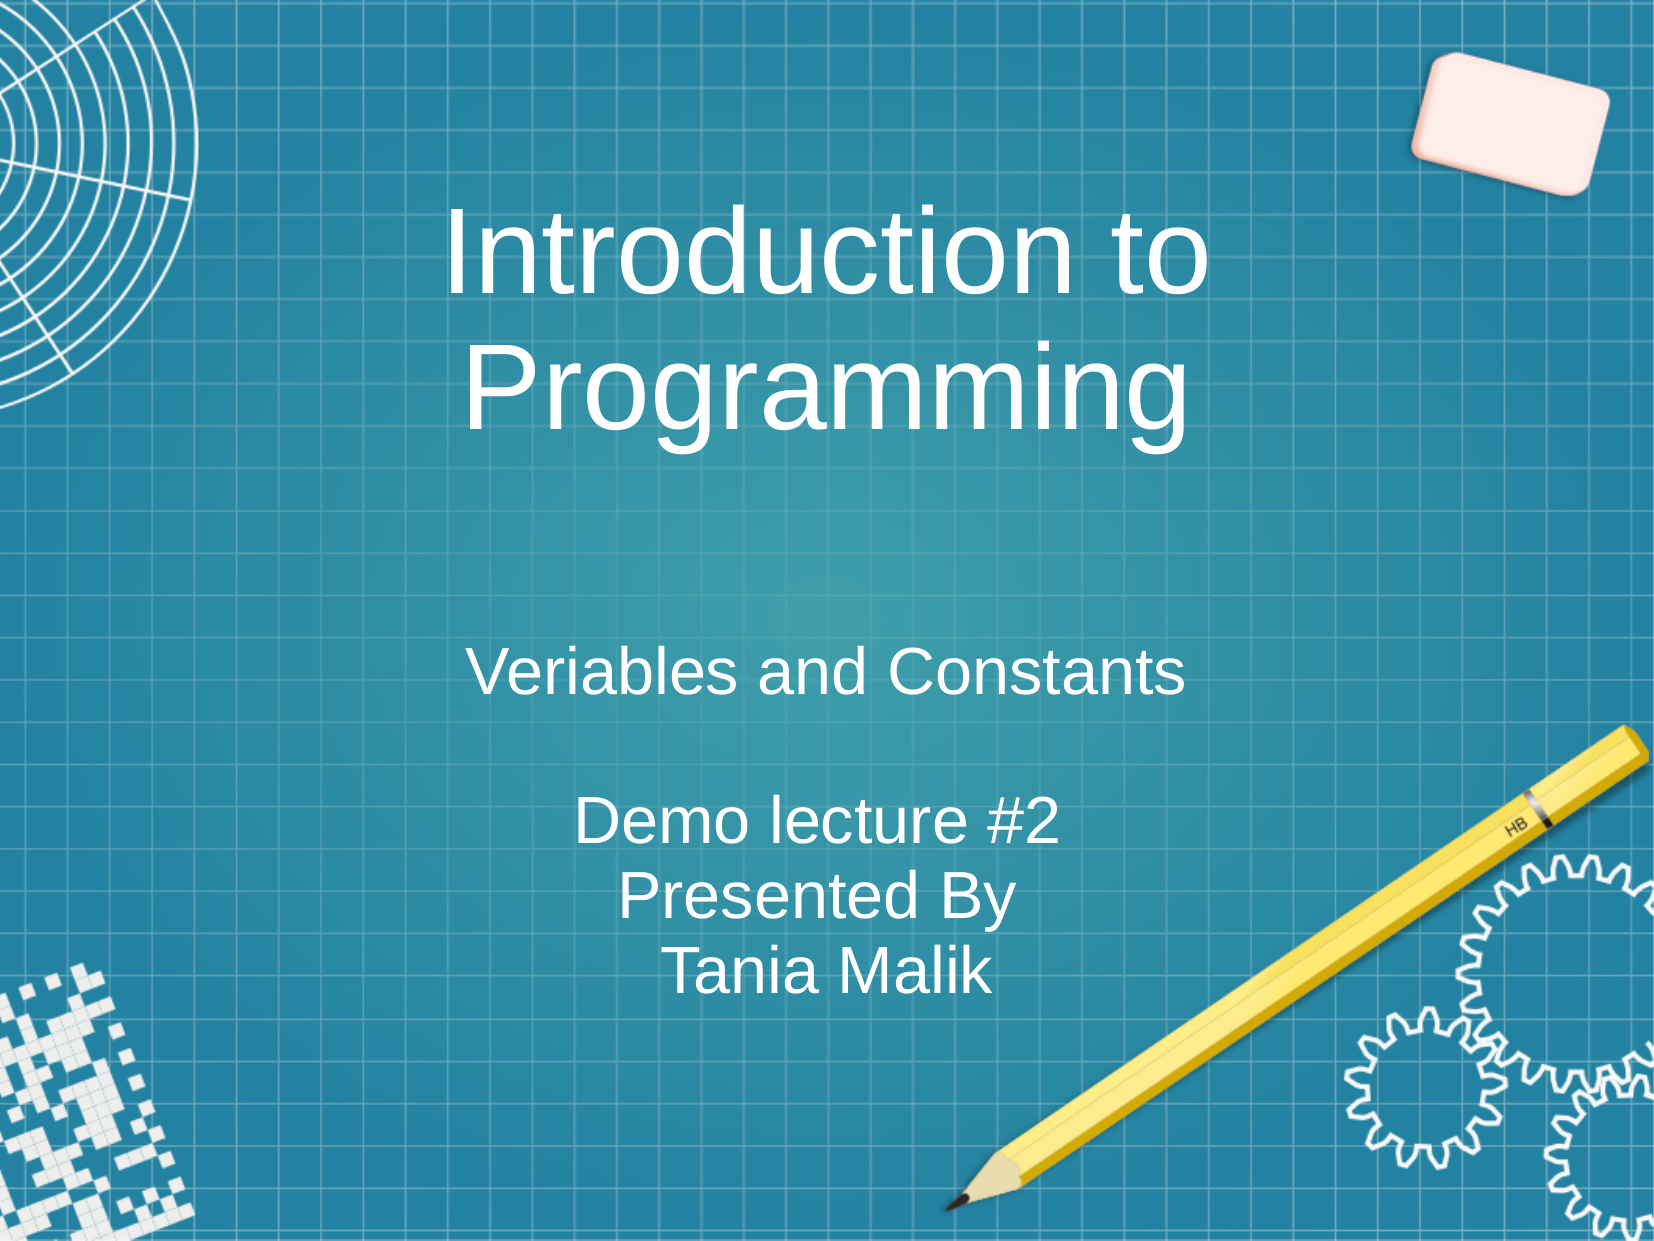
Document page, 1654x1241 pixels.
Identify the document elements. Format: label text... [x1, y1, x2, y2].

title Introduction to Programming [82, 177, 1571, 461]
subtitle Veriables and Constants Demo lecture #2 Presented By Tania Malik [82, 519, 1571, 1123]
picture [0, 0, 1654, 1241]
